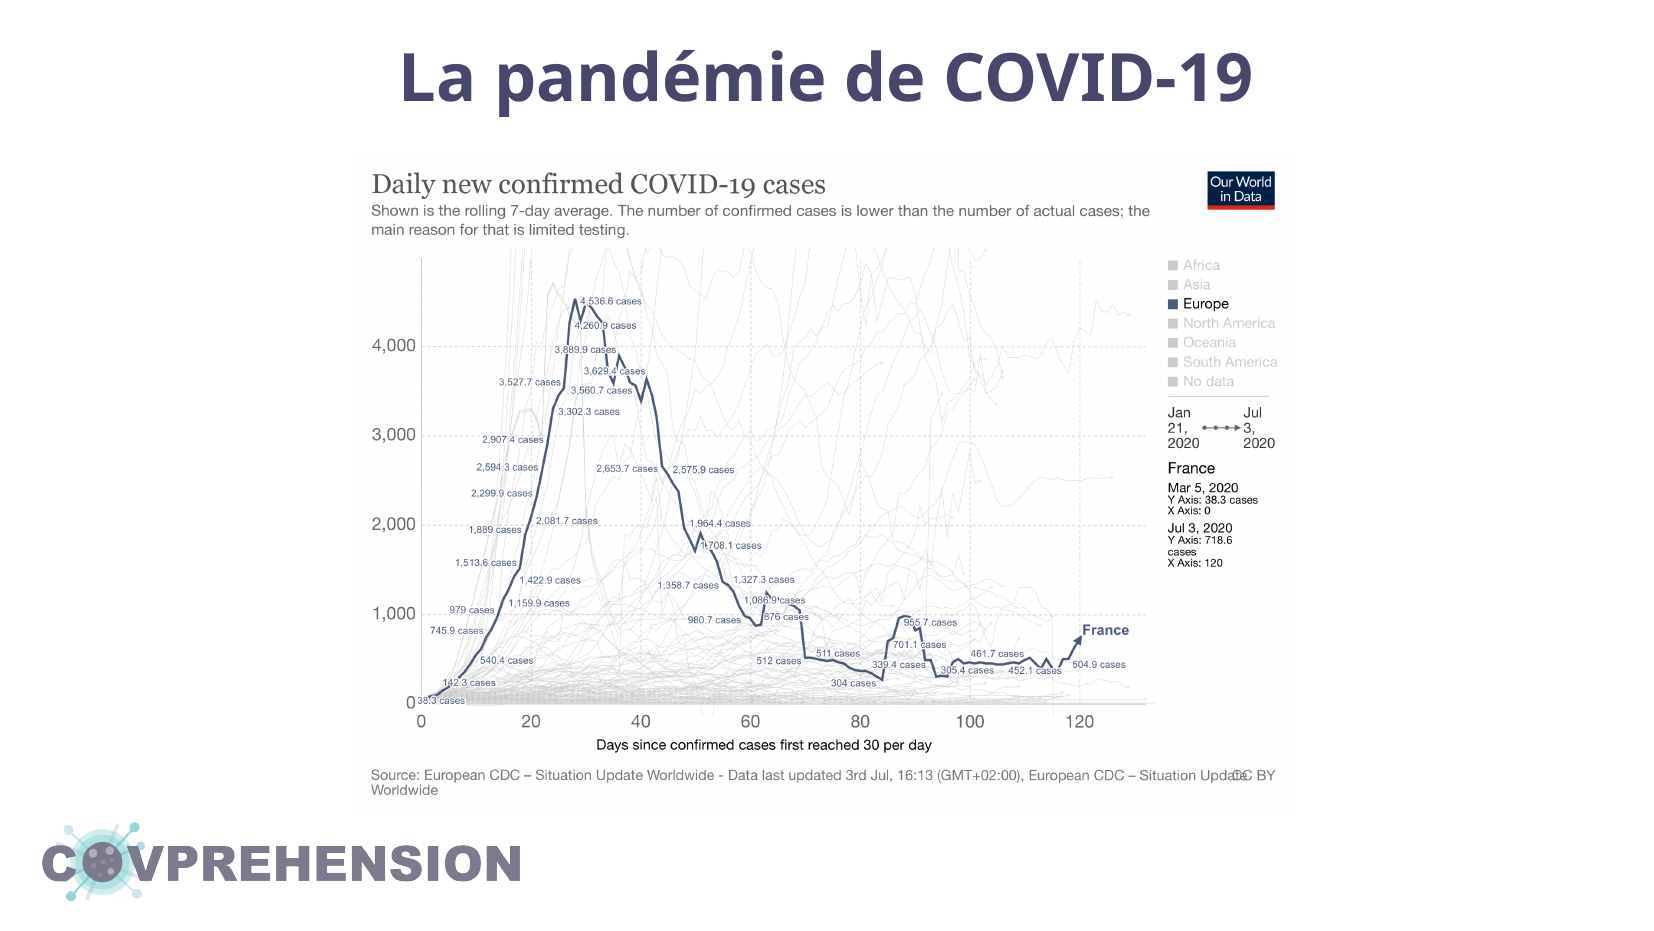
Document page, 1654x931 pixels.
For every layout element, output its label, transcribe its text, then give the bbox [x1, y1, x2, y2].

picture [354, 154, 1291, 815]
title La pandémie de COVID-19 [0, 23, 1654, 129]
